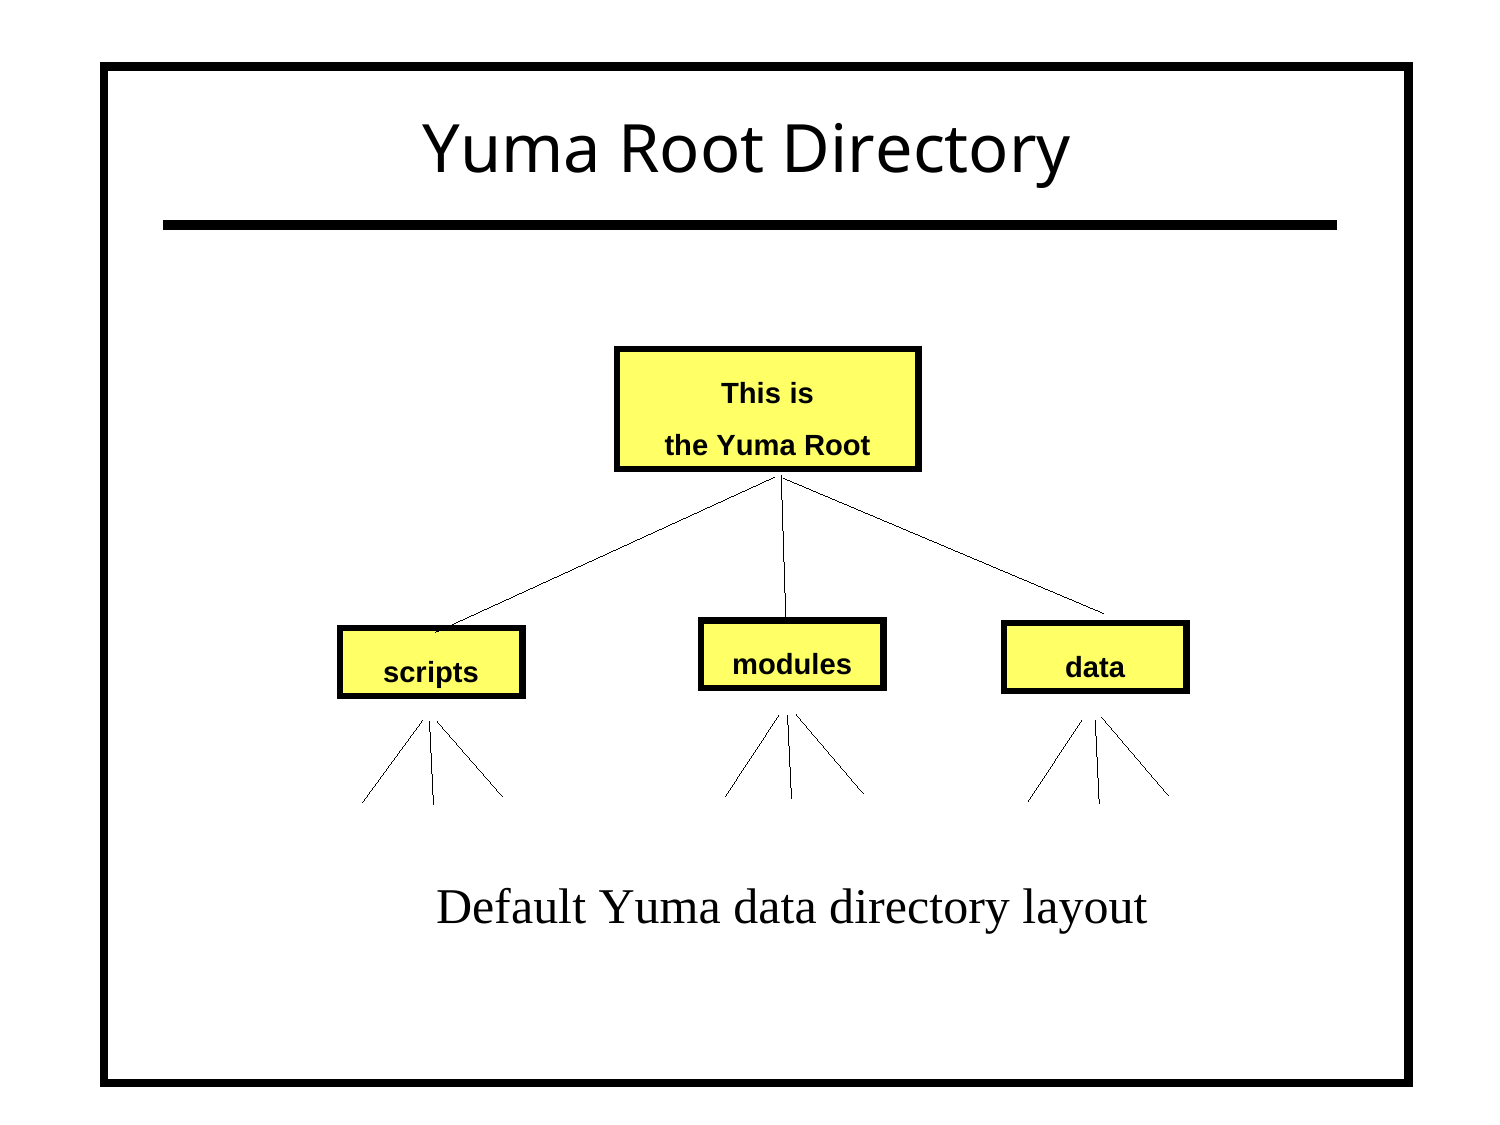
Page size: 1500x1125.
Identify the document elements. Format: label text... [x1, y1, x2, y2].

text_box modules [700, 620, 884, 689]
text_box Default Yuma data directory layout [421, 866, 1164, 942]
text_box data [1003, 622, 1187, 691]
text_box scripts [339, 628, 523, 697]
text_box This is the Yuma Root [616, 348, 919, 470]
title Yuma Root Directory [162, 87, 1332, 200]
